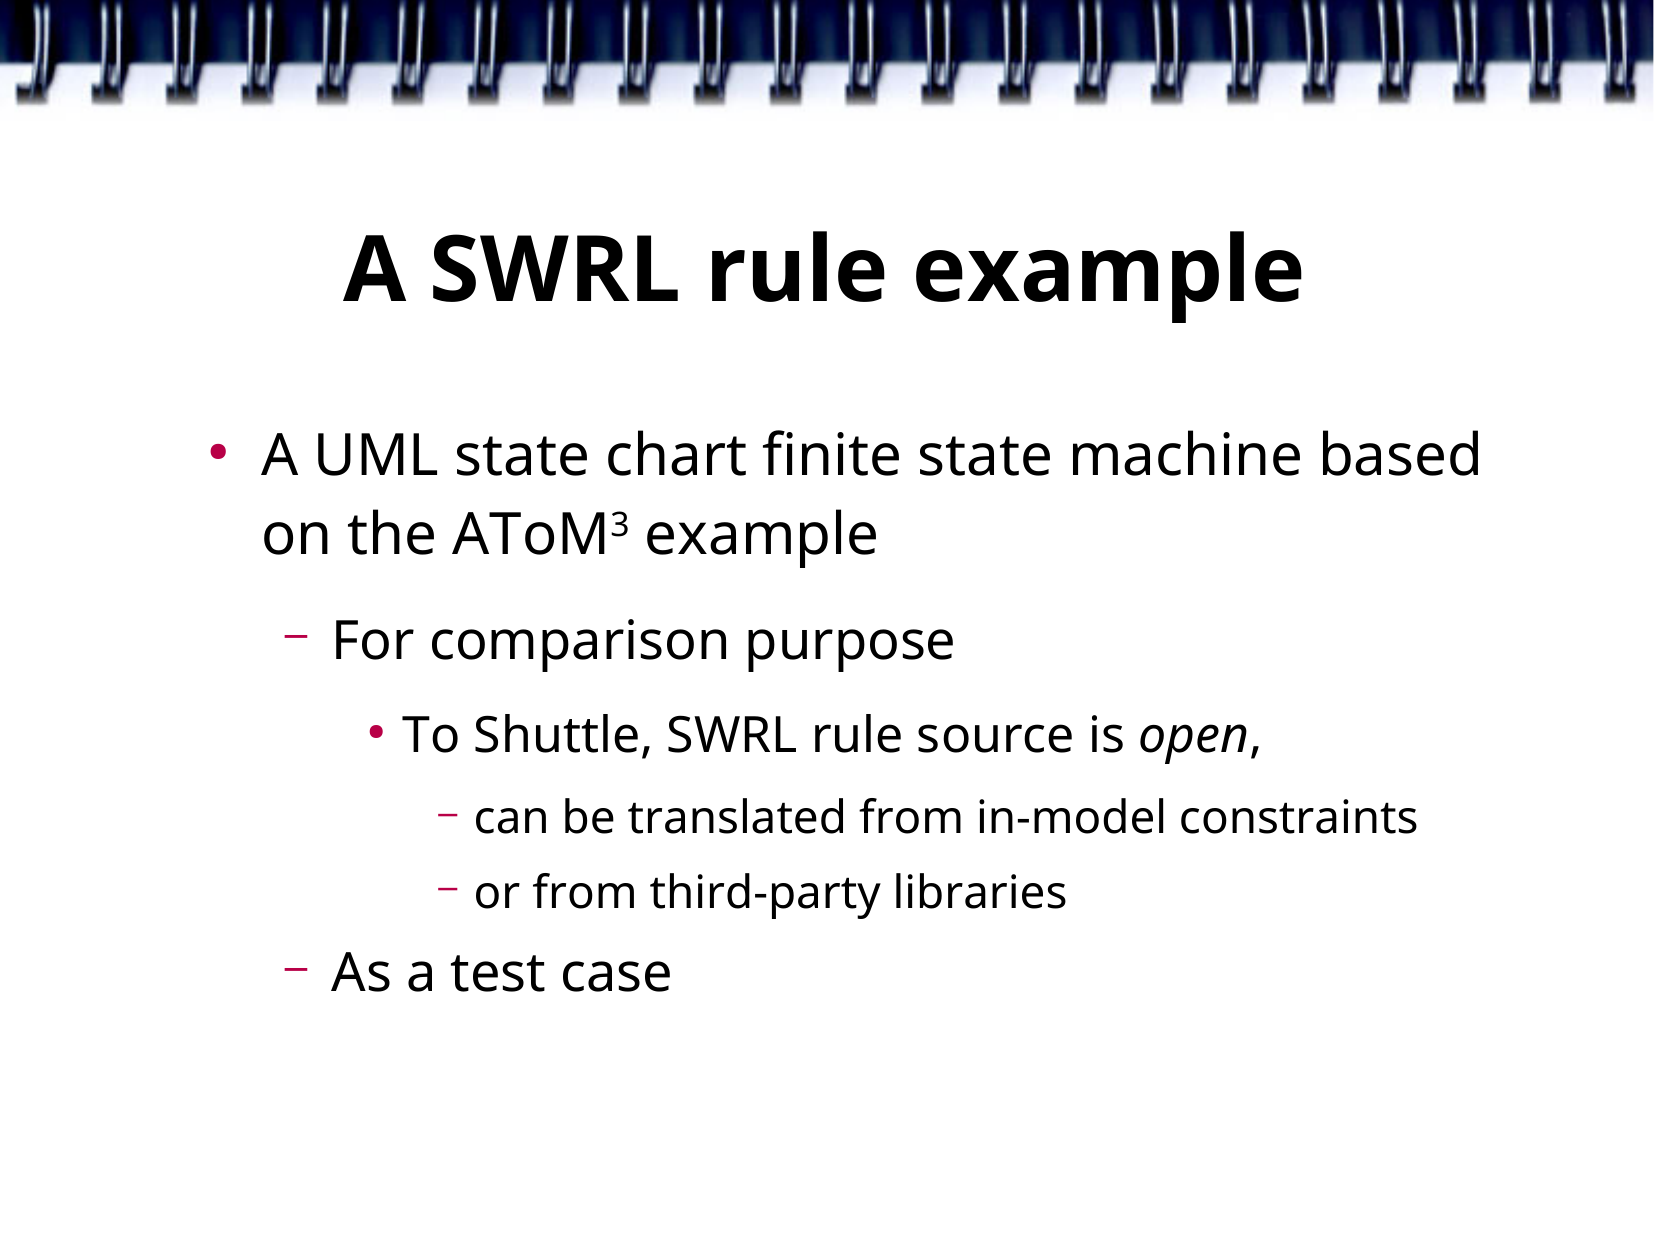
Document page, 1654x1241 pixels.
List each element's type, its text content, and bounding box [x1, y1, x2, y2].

picture [0, 0, 1654, 121]
list A UML state chart finite state machine based on the AToM3 example For comparison purpose To Shuttle, SWRL rule source is open, can be translated from in-model constraints or from third-party libraries As a test case [190, 413, 1506, 1182]
title A SWRL rule example [139, 161, 1535, 370]
